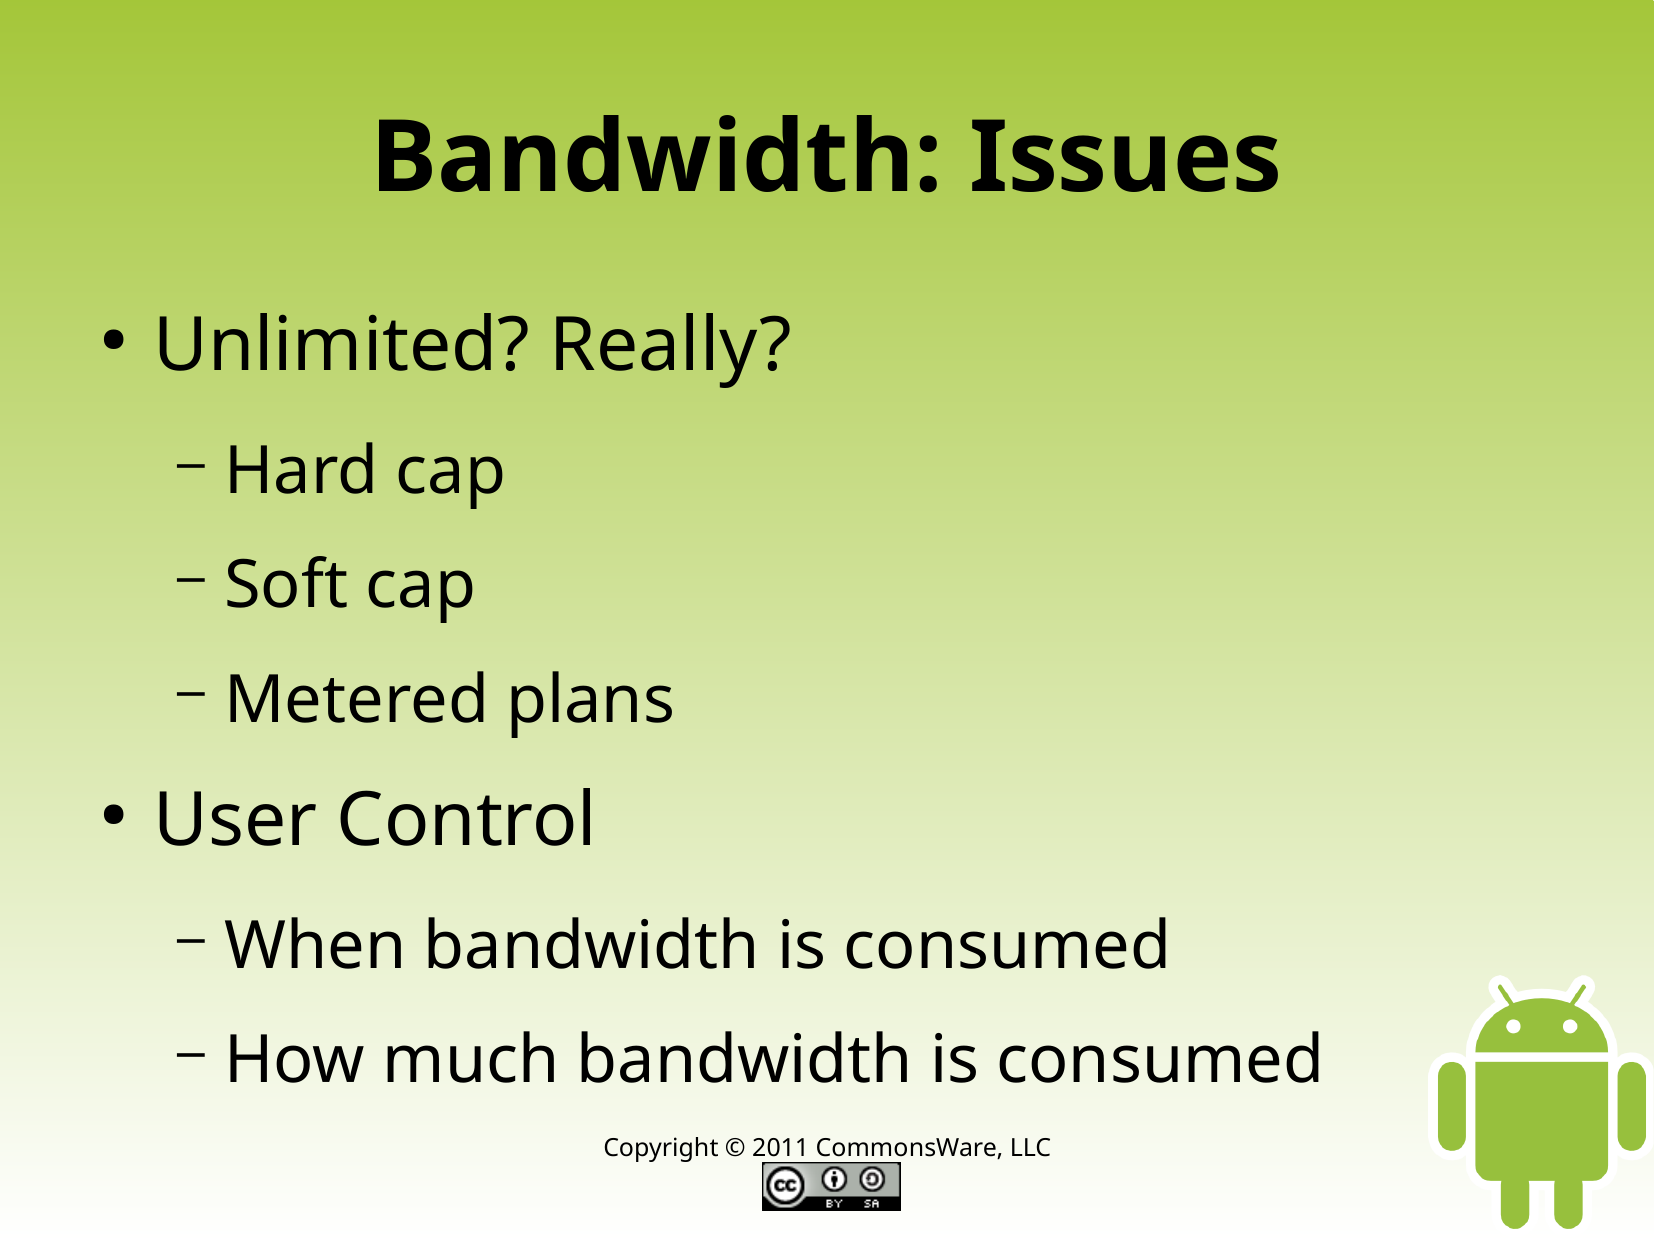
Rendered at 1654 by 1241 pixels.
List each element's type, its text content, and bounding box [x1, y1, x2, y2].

title Bandwidth: Issues [82, 49, 1571, 257]
picture [762, 1162, 901, 1211]
picture [1428, 975, 1654, 1238]
list Unlimited? Really? Hard cap Soft cap Metered plans User Control When bandwidth is consumed How much bandwidth is consumed [82, 290, 1571, 1109]
